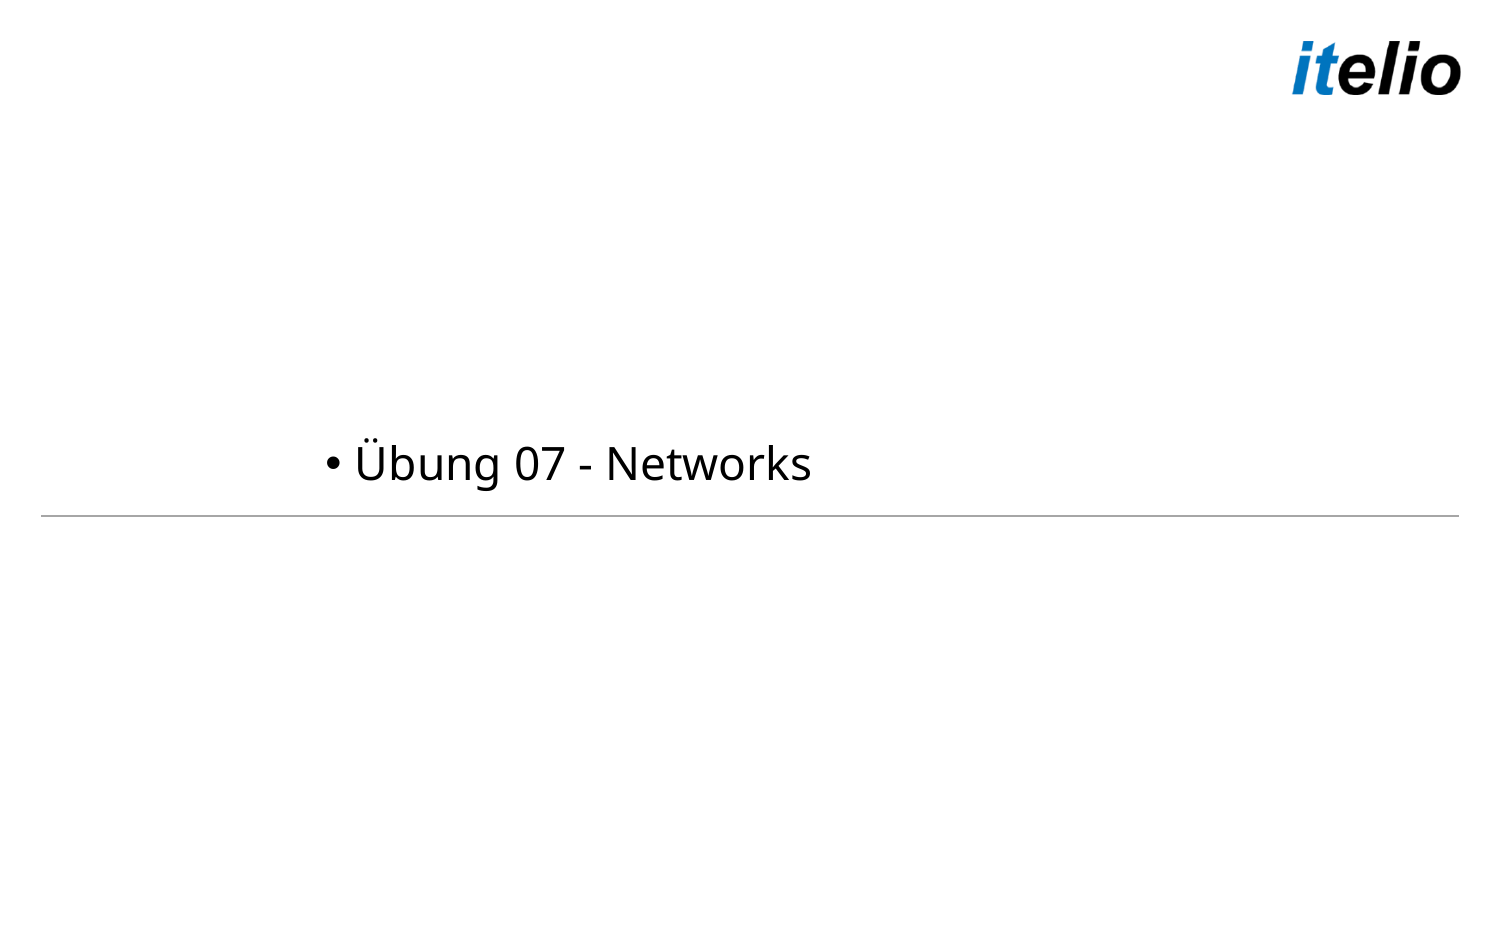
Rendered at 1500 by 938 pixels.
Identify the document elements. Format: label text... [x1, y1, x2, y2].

list Übung 07 - Networks [310, 433, 1459, 499]
